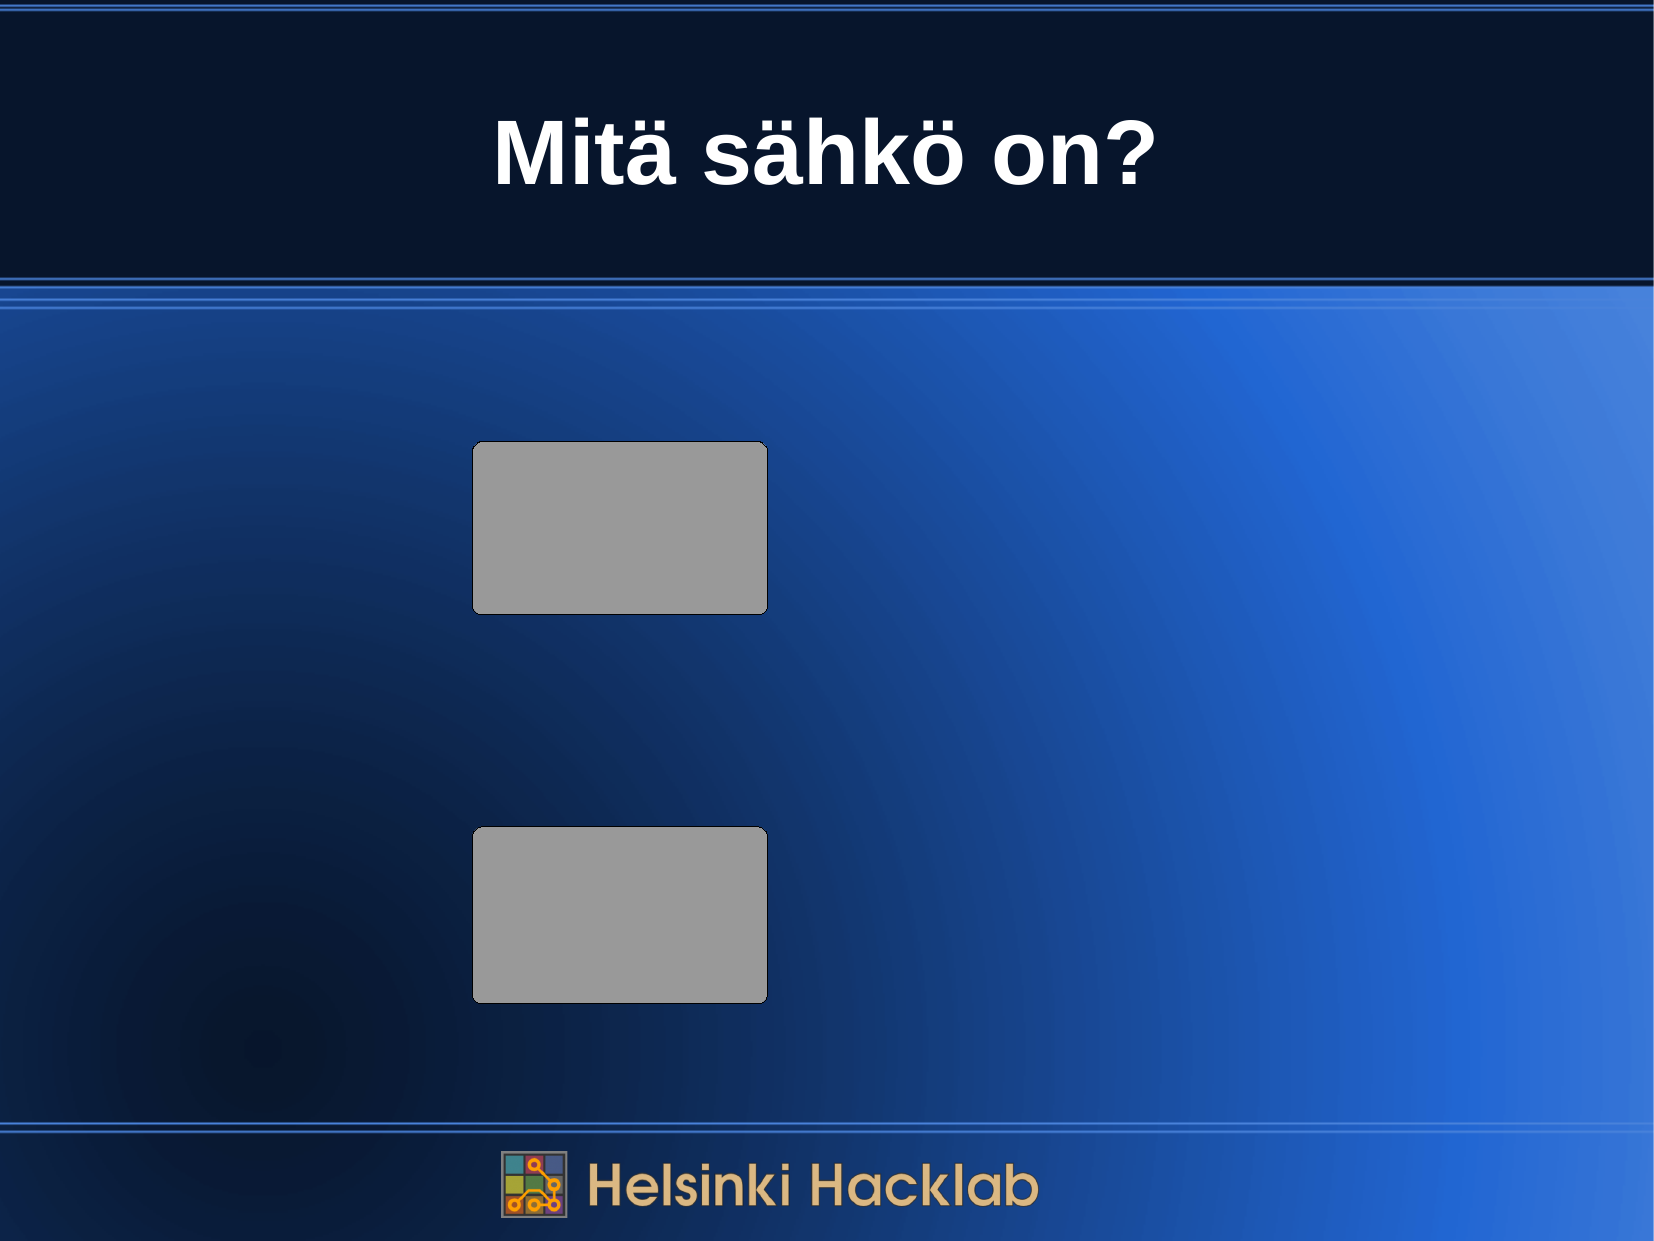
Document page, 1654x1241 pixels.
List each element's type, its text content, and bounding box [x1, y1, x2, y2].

text_box [472, 441, 768, 615]
text_box [472, 826, 768, 1004]
title Mitä sähkö on? [82, 49, 1571, 257]
picture [0, 0, 1654, 1241]
